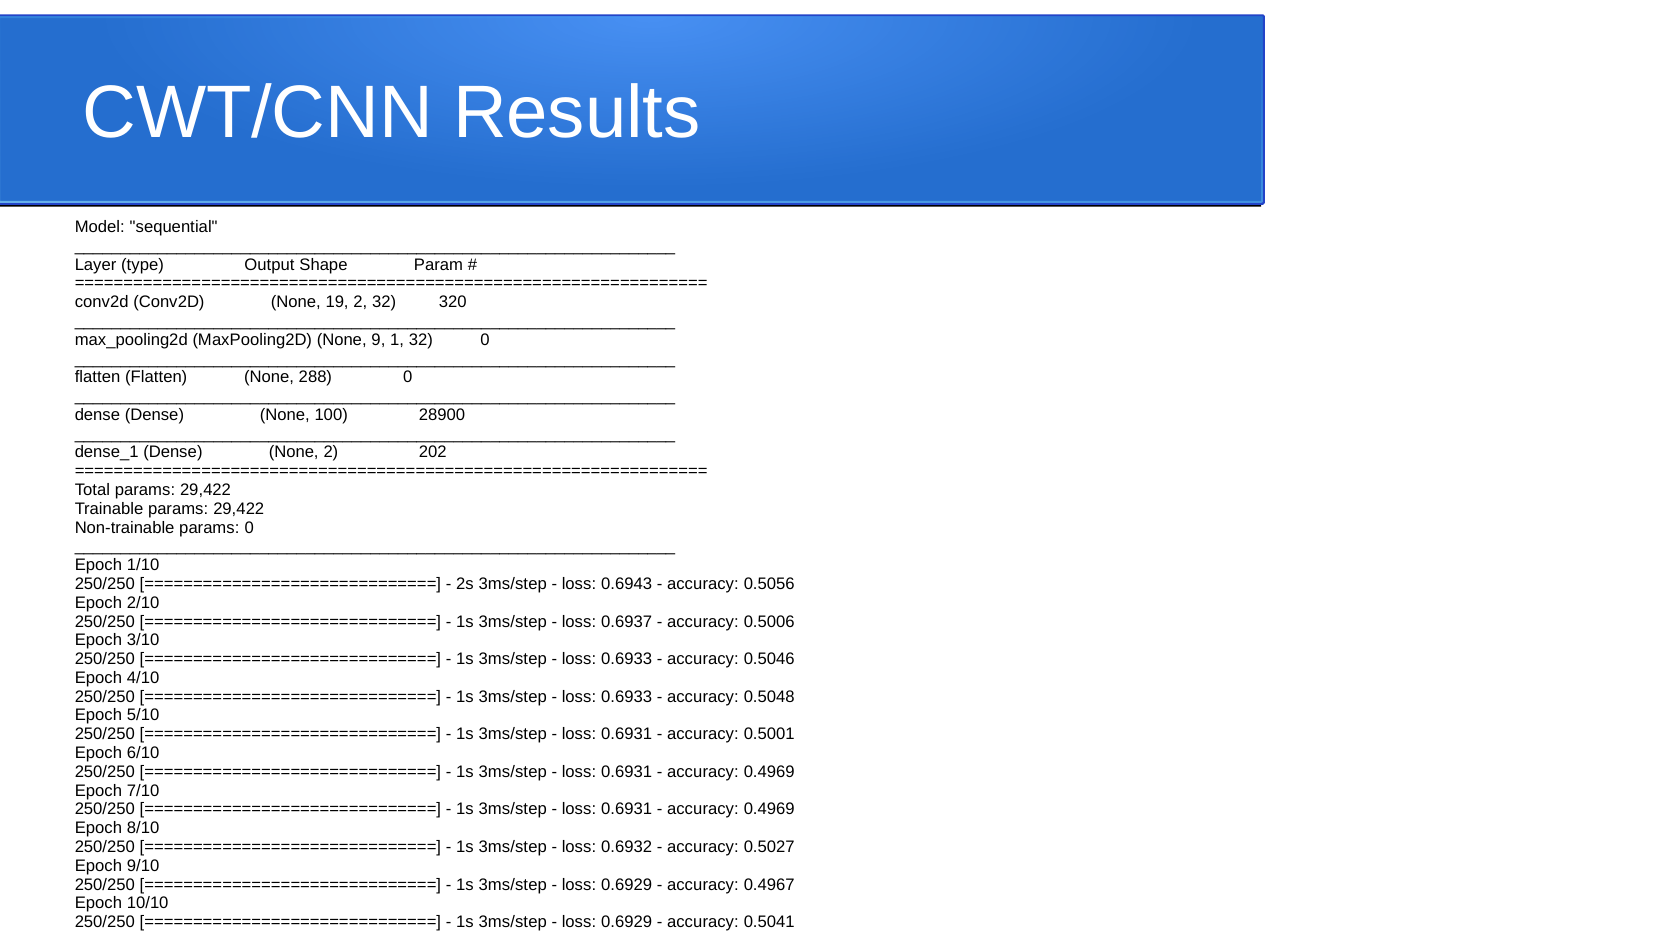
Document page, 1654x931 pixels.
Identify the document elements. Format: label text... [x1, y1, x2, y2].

text_box Model: "sequential" _________________________________________________________________ Layer (type) Output Shape Param # ================================================================= conv2d (Conv2D) (None, 19, 2, 32) 320 _________________________________________________________________ max_pooling2d (MaxPooling2D) (None, 9, 1, 32) 0 _________________________________________________________________ flatten (Flatten) (None, 288) 0 _________________________________________________________________ dense (Dense) (None, 100) 28900 _________________________________________________________________ dense_1 (Dense) (None, 2) 202 ================================================================= Total params: 29,422 Trainable params: 29,422 Non-trainable params: 0 _________________________________________________________________ Epoch 1/10 250/250 [==============================] - 2s 3ms/step - loss: 0.6943 - accuracy: 0.5056 Epoch 2/10 250/250 [==============================] - 1s 3ms/step - loss: 0.6937 - accuracy: 0.5006 Epoch 3/10 250/250 [==============================] - 1s 3ms/step - loss: 0.6933 - accuracy: 0.5046 Epoch 4/10 250/250 [==============================] - 1s 3ms/step - loss: 0.6933 - accuracy: 0.5048 Epoch 5/10 250/250 [==============================] - 1s 3ms/step - loss: 0.6931 - accuracy: 0.5001 Epoch 6/10 250/250 [==============================] - 1s 3ms/step - loss: 0.6931 - accuracy: 0.4969 Epoch 7/10 250/250 [==============================] - 1s 3ms/step - loss: 0.6931 - accuracy: 0.4969 Epoch 8/10 250/250 [==============================] - 1s 3ms/step - loss: 0.6932 - accuracy: 0.5027 Epoch 9/10 250/250 [==============================] - 1s 3ms/step - loss: 0.6929 - accuracy: 0.4967 Epoch 10/10 250/250 [==============================] - 1s 3ms/step - loss: 0.6929 - accuracy: 0.5041 [60, 210, 1531, 931]
title CWT/CNN Results [82, 35, 1235, 189]
